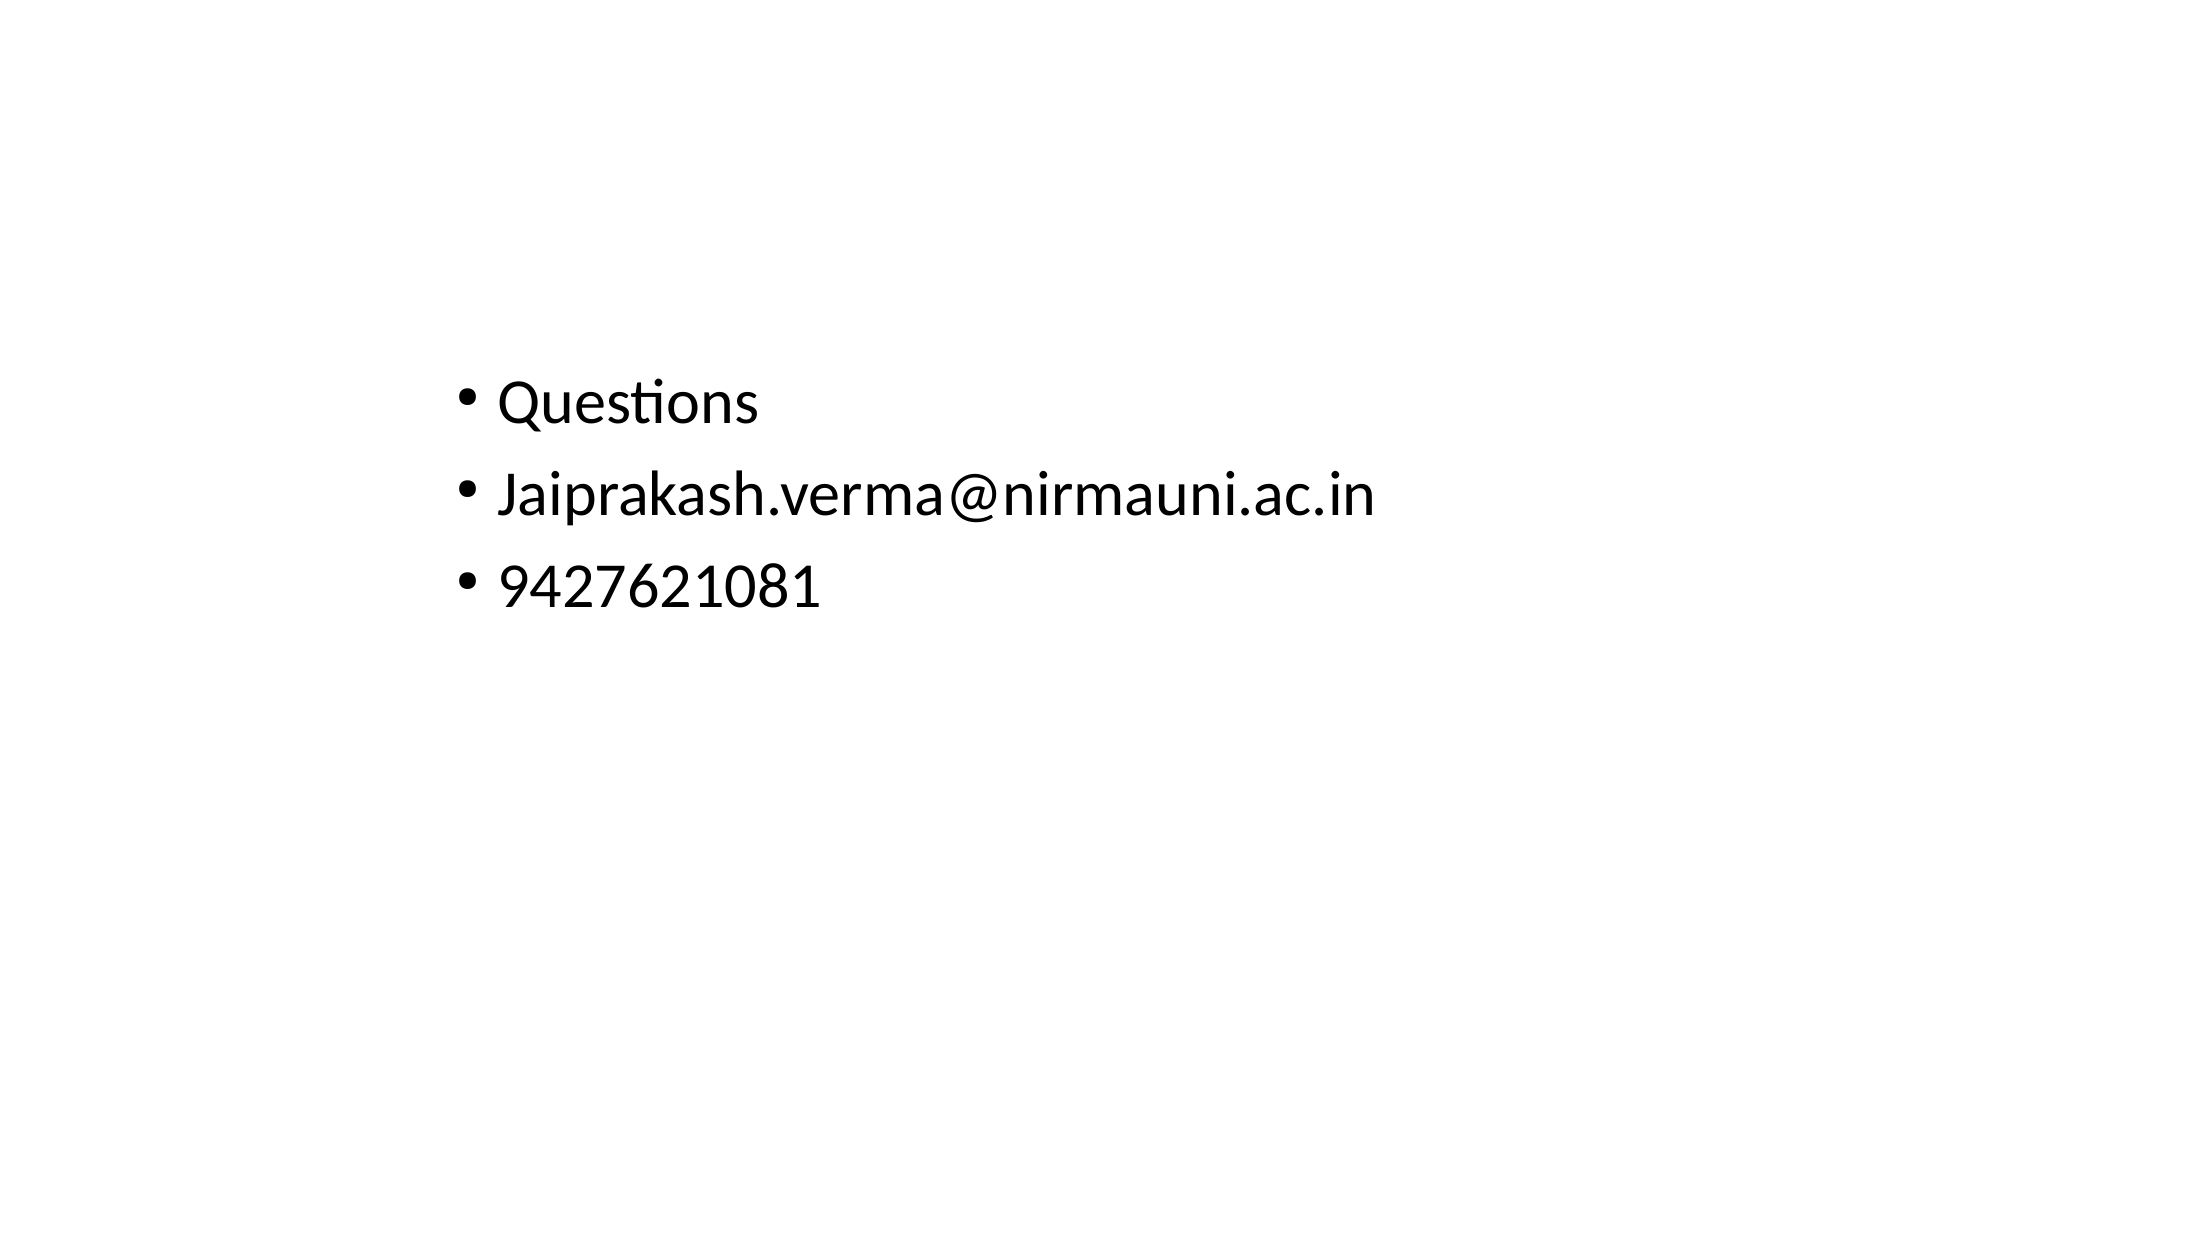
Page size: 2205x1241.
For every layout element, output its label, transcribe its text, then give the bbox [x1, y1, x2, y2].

list Questions Jaiprakash.verma@nirmauni.ac.in 9427621081 [441, 360, 2205, 1140]
